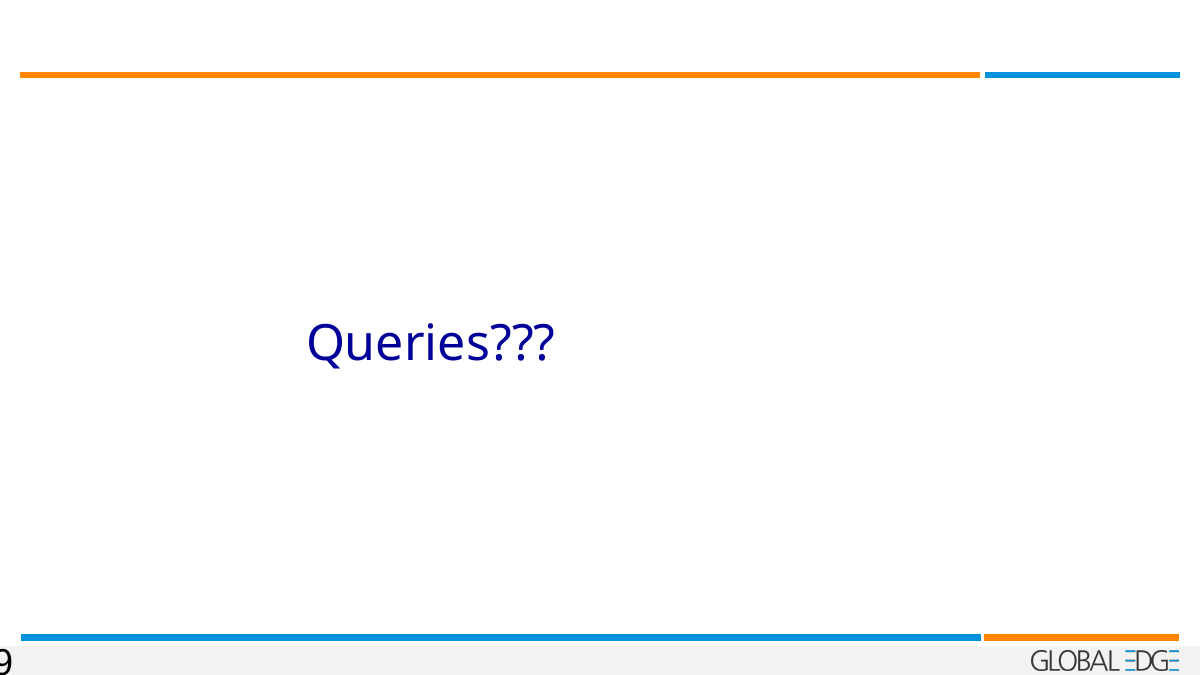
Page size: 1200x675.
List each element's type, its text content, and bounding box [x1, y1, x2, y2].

picture [1031, 650, 1179, 671]
text_box Queries??? [23, 94, 1182, 635]
